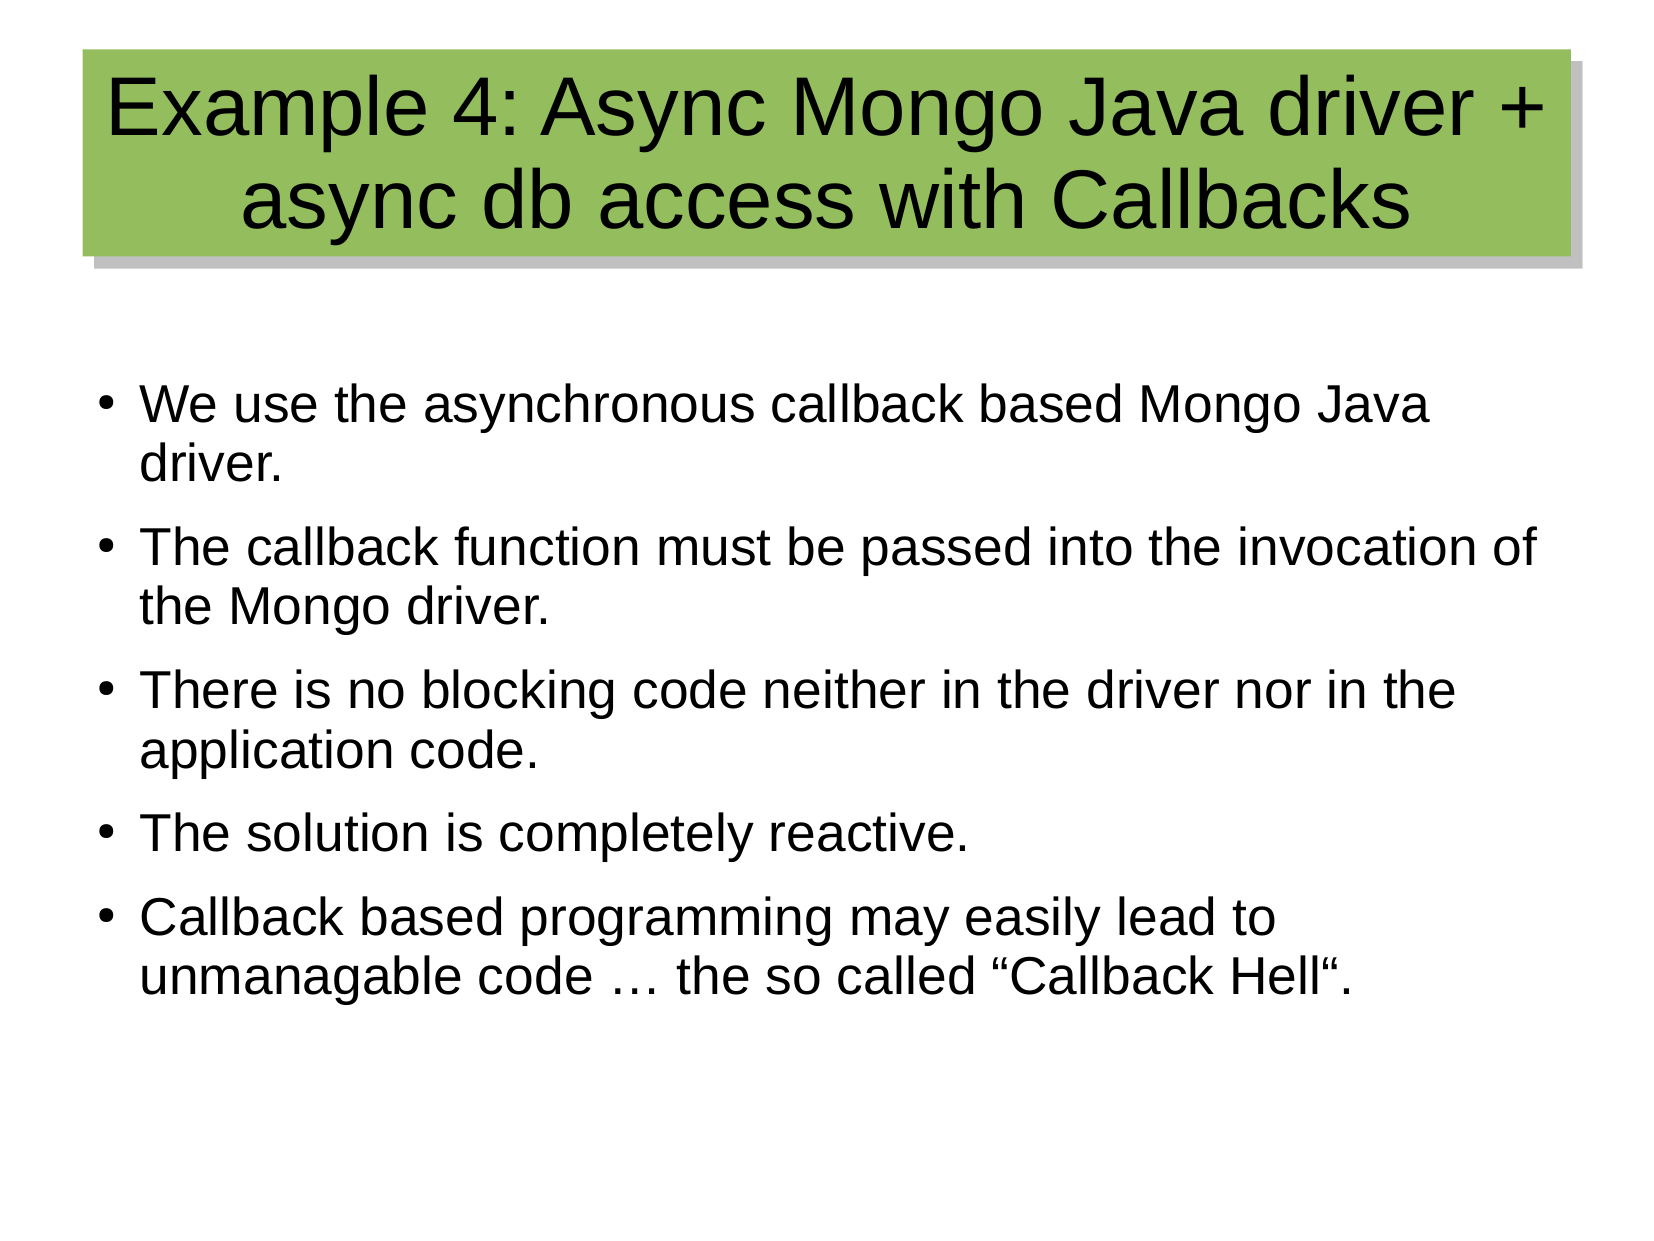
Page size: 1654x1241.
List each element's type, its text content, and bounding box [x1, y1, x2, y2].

title Example 4: Async Mongo Java driver + async db access with Callbacks [82, 49, 1571, 257]
list We use the asynchronous callback based Mongo Java driver. The callback function must be passed into the invocation of the Mongo driver. There is no blocking code neither in the driver nor in the application code. The solution is completely reactive. Callback based programming may easily lead to unmanagable code … the so called “Callback Hell“. [82, 290, 1571, 1010]
